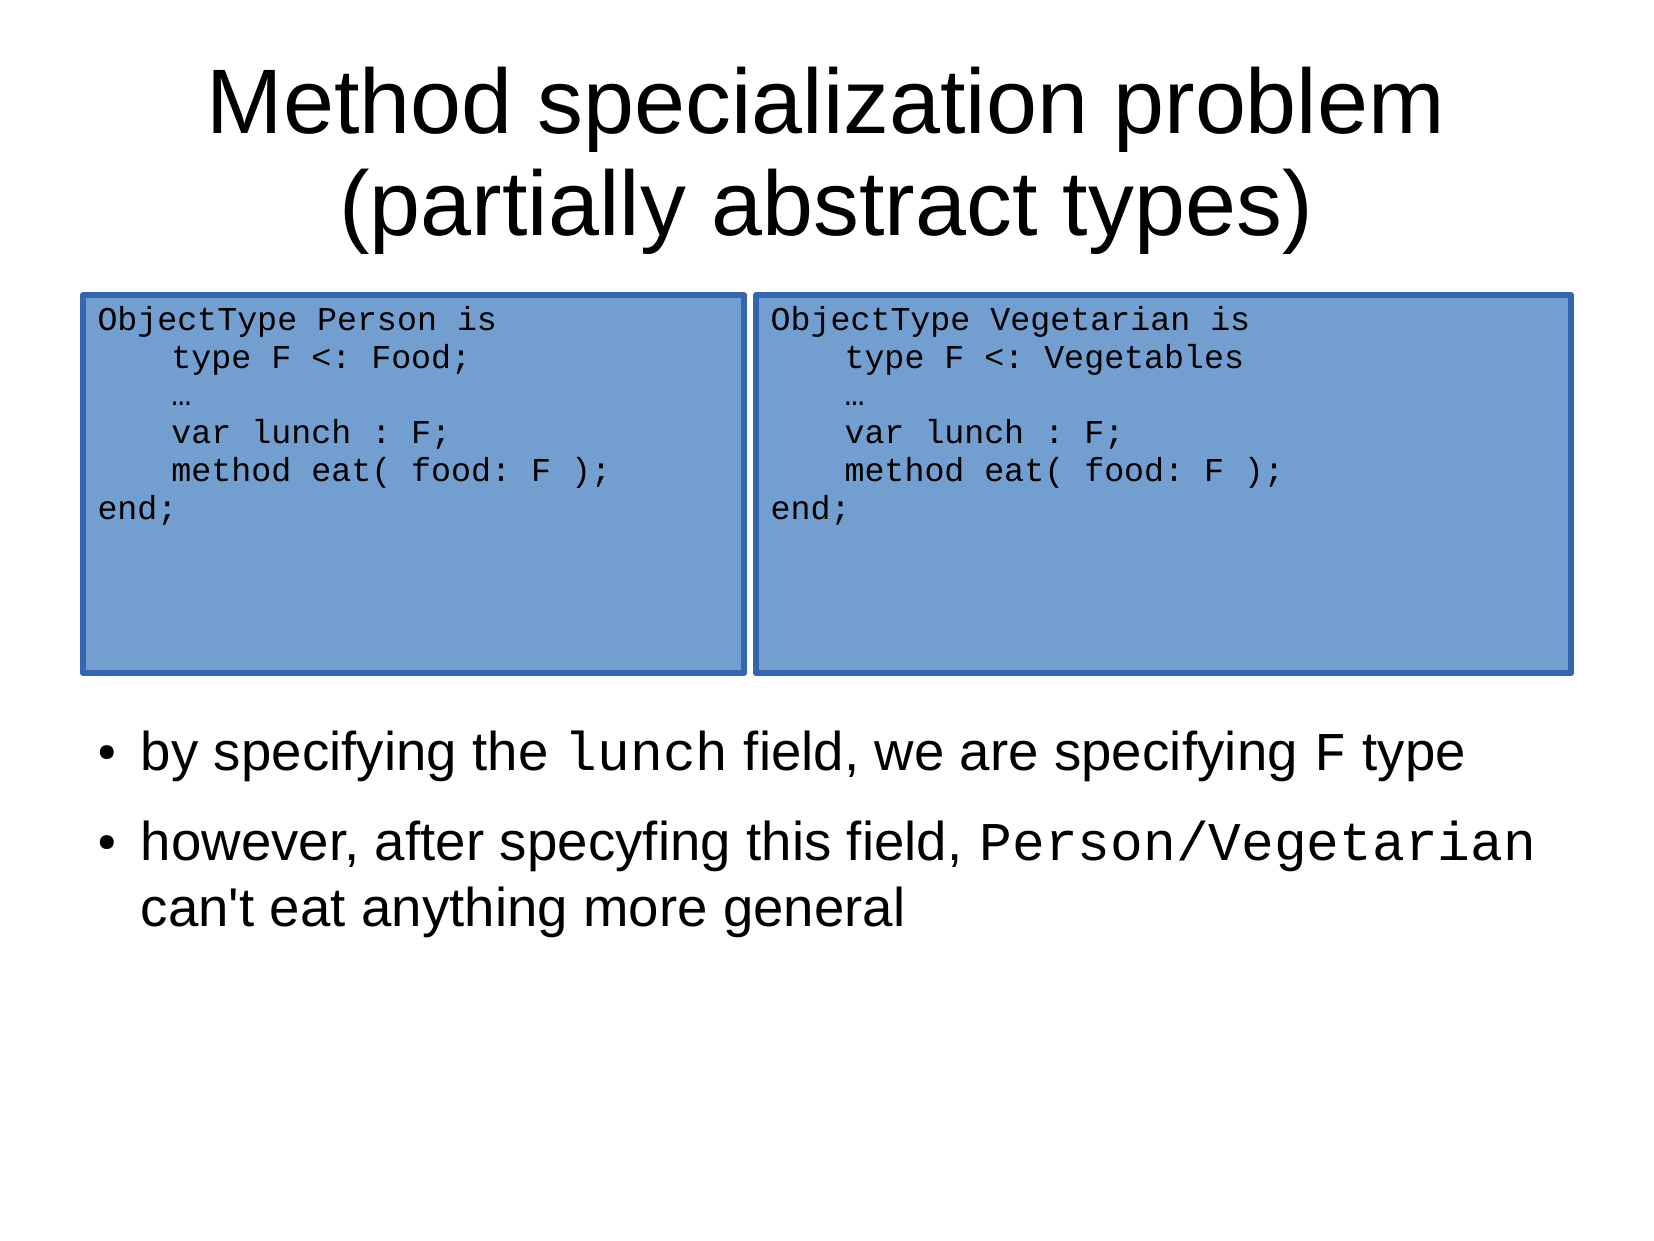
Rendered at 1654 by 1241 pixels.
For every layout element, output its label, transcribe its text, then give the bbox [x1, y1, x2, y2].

text_box ObjectType Vegetarian is type F <: Vegetables … var lunch : F; method eat( food: F ); end; [755, 295, 1571, 674]
text_box ObjectType Person is type F <: Food; … var lunch : F; method eat( food: F ); end; [82, 295, 745, 674]
title Method specialization problem (partially abstract types) [82, 49, 1571, 257]
list by specifying the lunch field, we are specifying F type however, after specyfing this field, Person/Vegetarian can't eat anything more general [82, 720, 1571, 1010]
